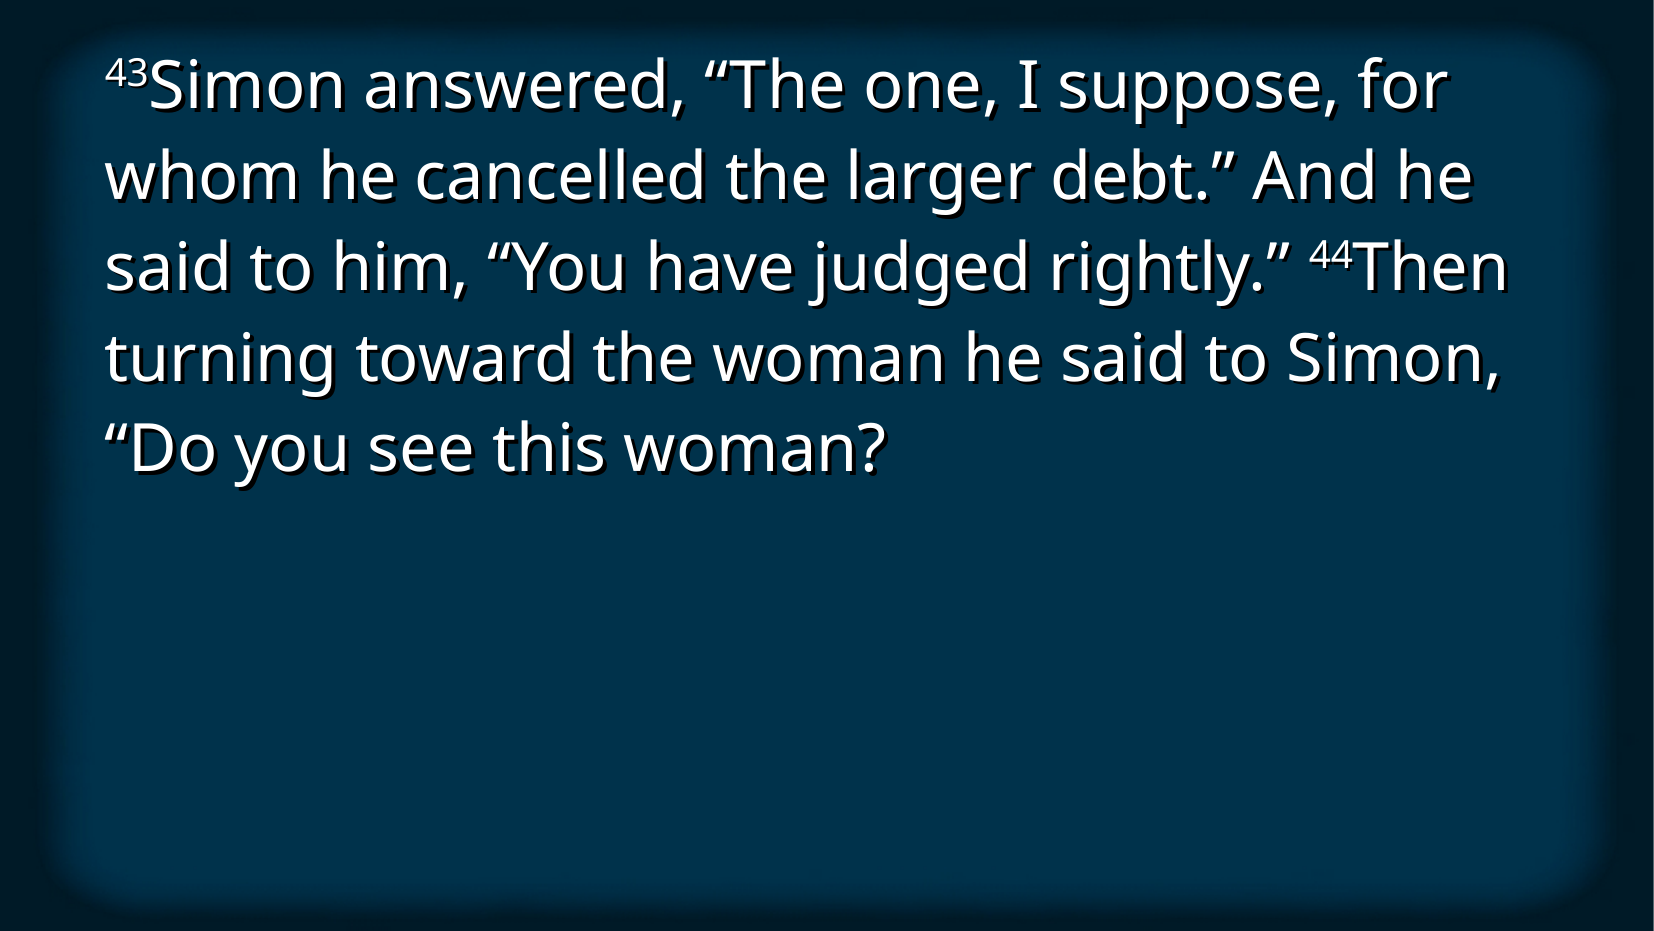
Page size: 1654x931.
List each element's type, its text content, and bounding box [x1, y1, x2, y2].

text_box 43Simon answered, “The one, I suppose, for whom he cancelled the larger debt.” And he said to him, “You have judged rightly.” 44Then turning toward the woman he said to Simon, “Do you see this woman? [90, 30, 1561, 489]
picture [0, 0, 1654, 931]
